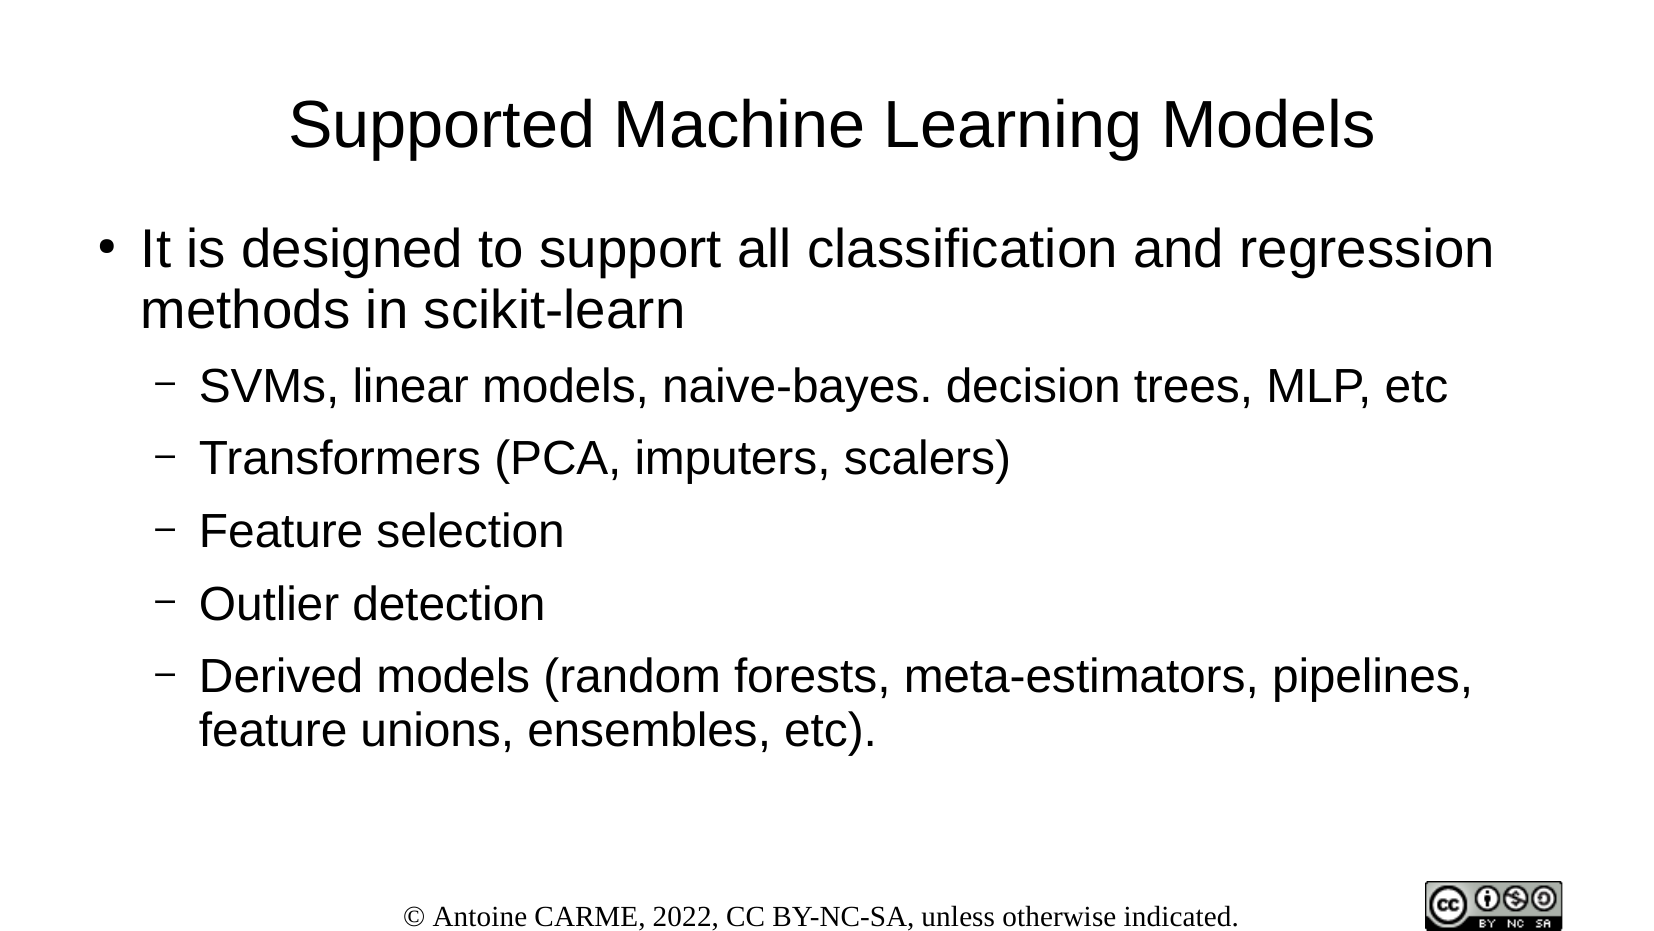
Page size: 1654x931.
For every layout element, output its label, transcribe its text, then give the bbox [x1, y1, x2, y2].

picture [1425, 881, 1563, 931]
list It is designed to support all classification and regression methods in scikit-learn SVMs, linear models, naive-bayes. decision trees, MLP, etc Transformers (PCA, imputers, scalers) Feature selection Outlier detection Derived models (random forests, meta-estimators, pipelines, feature unions, ensembles, etc). [82, 217, 1571, 758]
title Supported Machine Learning Models [11, 60, 1654, 188]
